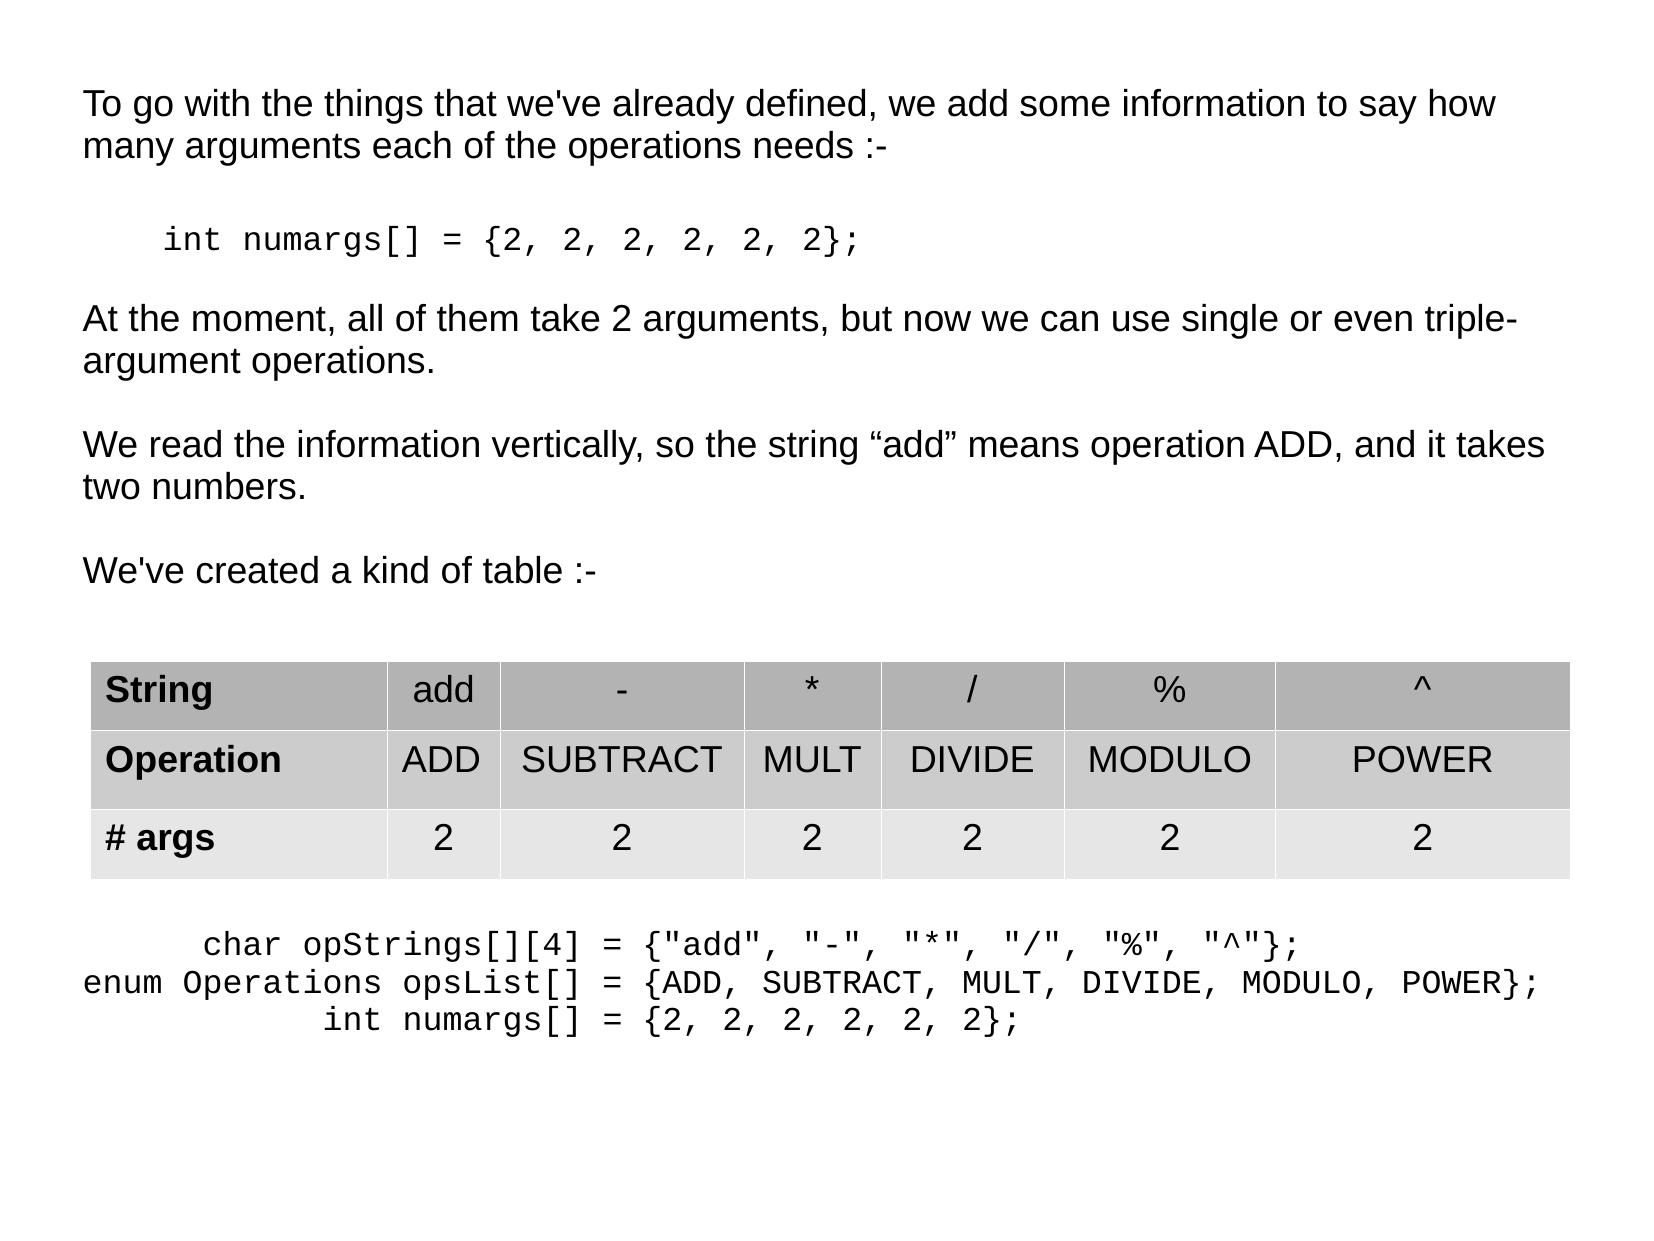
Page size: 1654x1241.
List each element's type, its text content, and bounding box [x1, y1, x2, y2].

table_cell # args [91, 810, 387, 879]
table_header add [388, 662, 500, 730]
table_header / [882, 662, 1064, 730]
table_header % [1065, 662, 1275, 730]
table_header String [91, 662, 387, 730]
table_cell ADD [388, 731, 500, 809]
table_cell POWER [1276, 731, 1570, 809]
table_cell MULT [745, 731, 881, 809]
table_cell 2 [1276, 810, 1570, 879]
table_cell 2 [882, 810, 1064, 879]
table_cell SUBTRACT [501, 731, 744, 809]
table_cell DIVIDE [882, 731, 1064, 809]
table_header * [745, 662, 881, 730]
table_cell 2 [1065, 810, 1275, 879]
table_header ^ [1276, 662, 1570, 730]
subtitle To go with the things that we've already defined, we add some information to say how many arguments each of the operations needs :- int numargs[] = {2, 2, 2, 2, 2, 2}; At the moment, all of them take 2 arguments, but now we can use single or even triple-argument operations. We read the information vertically, so the string “add” means operation ADD, and it takes two numbers. We've created a kind of table :- char opStrings[][4] = {"add", "-", "*", "/", "%", "^"}; enum Operations opsList[] = {ADD, SUBTRACT, MULT, DIVIDE, MODULO, POWER}; int numargs[] = {2, 2, 2, 2, 2, 2}; [82, 82, 1583, 1158]
table_header - [501, 662, 744, 730]
table_cell Operation [91, 731, 387, 809]
table_cell MODULO [1065, 731, 1275, 809]
table_cell 2 [388, 810, 500, 879]
table_cell 2 [745, 810, 881, 879]
table_cell 2 [501, 810, 744, 879]
